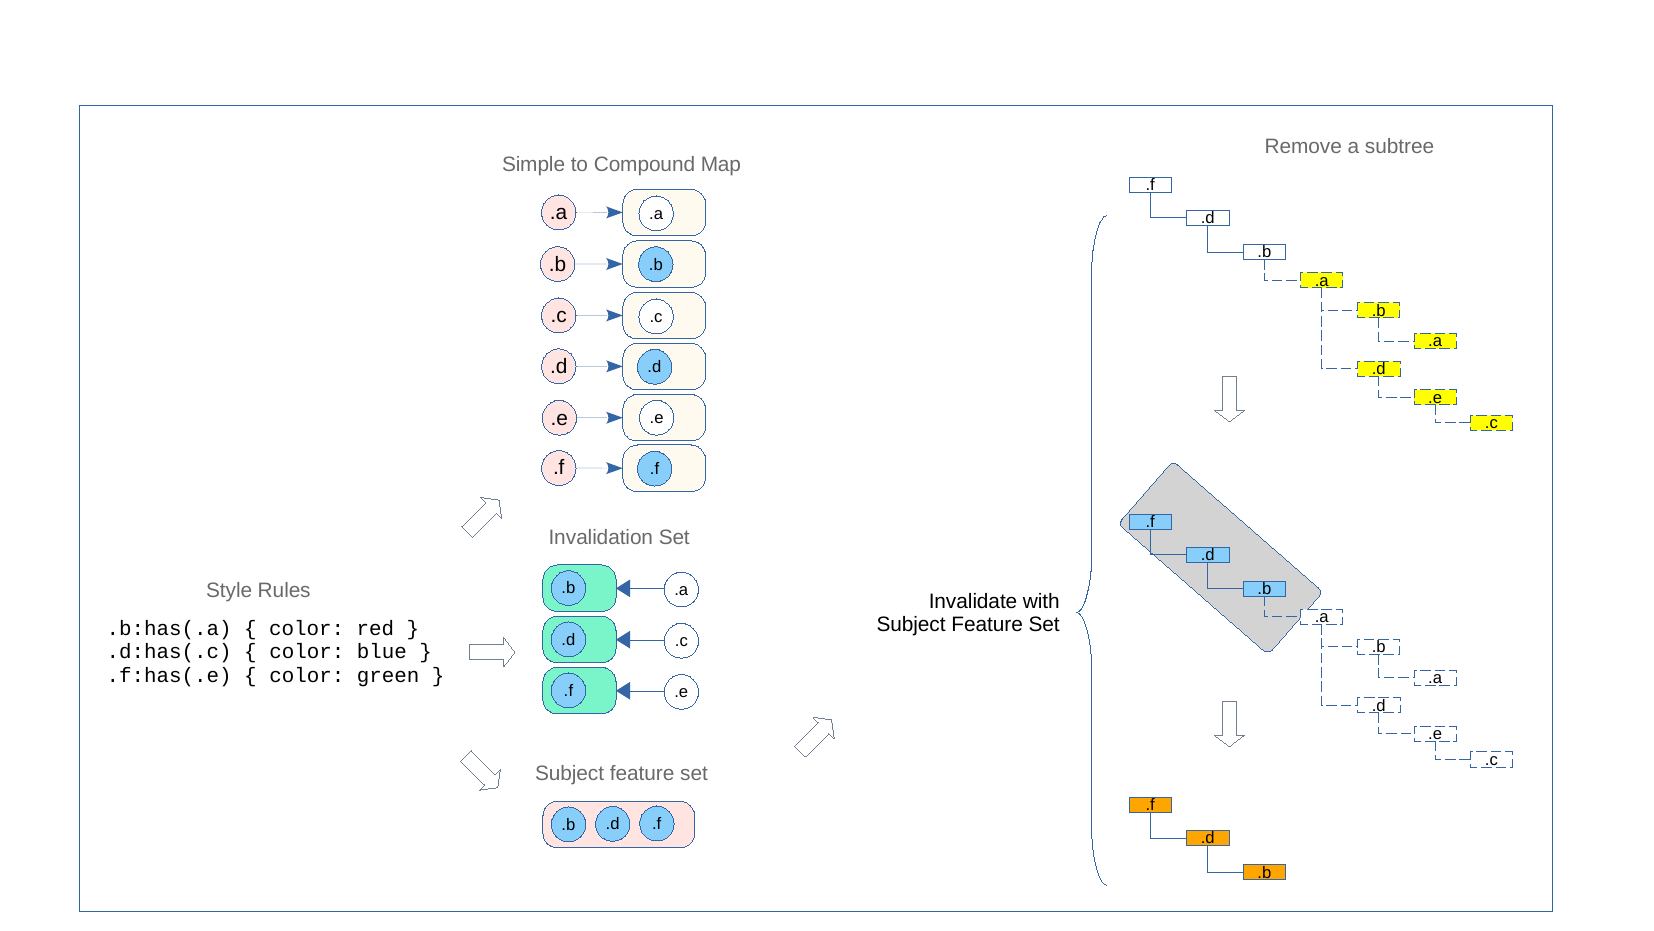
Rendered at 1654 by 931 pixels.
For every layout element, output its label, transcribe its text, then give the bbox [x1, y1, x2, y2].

text_box [79, 105, 1553, 912]
text_box .a [1414, 670, 1457, 686]
text_box .f [1129, 797, 1172, 813]
text_box .c [1470, 751, 1513, 768]
text_box .f [639, 805, 675, 841]
text_box .f [1129, 514, 1172, 530]
text_box .d [1186, 830, 1230, 846]
text_box .b [551, 806, 586, 842]
text_box .a [1300, 609, 1343, 625]
text_box .d [595, 806, 630, 842]
text_box .d [1357, 697, 1401, 713]
text_box .e [1414, 726, 1457, 742]
text_box .b [1243, 864, 1286, 880]
text_box .b [1357, 639, 1400, 655]
text_box .b [1243, 581, 1286, 597]
text_box Subject feature set [499, 749, 744, 797]
text_box .d [1186, 547, 1230, 563]
